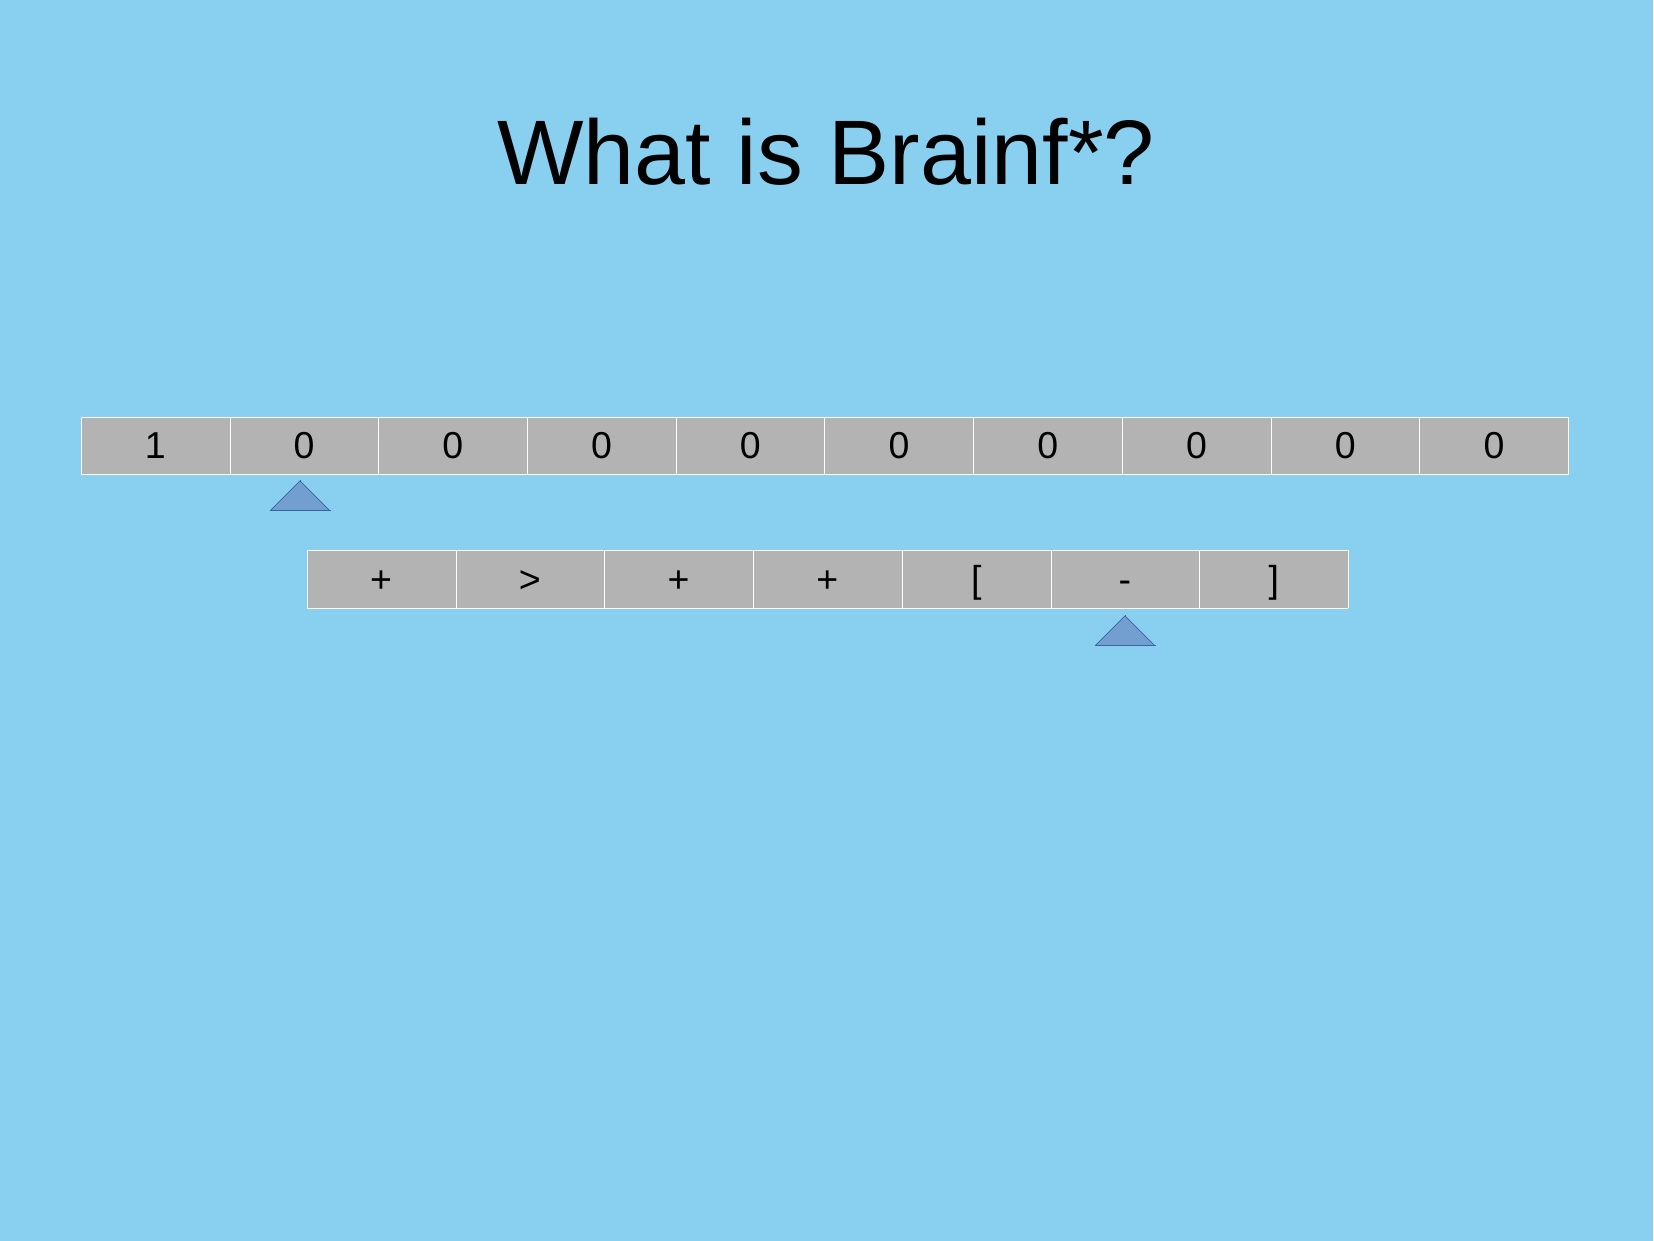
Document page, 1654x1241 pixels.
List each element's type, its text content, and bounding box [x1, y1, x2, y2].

table_header 0 [231, 418, 378, 474]
title What is Brainf*? [82, 49, 1571, 257]
table_header ] [1200, 551, 1348, 608]
table_header 0 [677, 418, 824, 474]
table_header 0 [528, 418, 676, 474]
text_box [1095, 615, 1156, 646]
table_header + [308, 551, 456, 608]
table_header 0 [379, 418, 527, 474]
table_header 0 [825, 418, 973, 474]
table_header 1 [82, 418, 230, 474]
table_header 0 [1420, 418, 1568, 474]
table_header + [605, 551, 753, 608]
table_header > [457, 551, 604, 608]
table_header + [754, 551, 902, 608]
table_header - [1052, 551, 1199, 608]
table_header 0 [1272, 418, 1419, 474]
text_box [270, 480, 331, 511]
table_header 0 [974, 418, 1122, 474]
table_header [ [903, 551, 1051, 608]
table_header 0 [1123, 418, 1271, 474]
